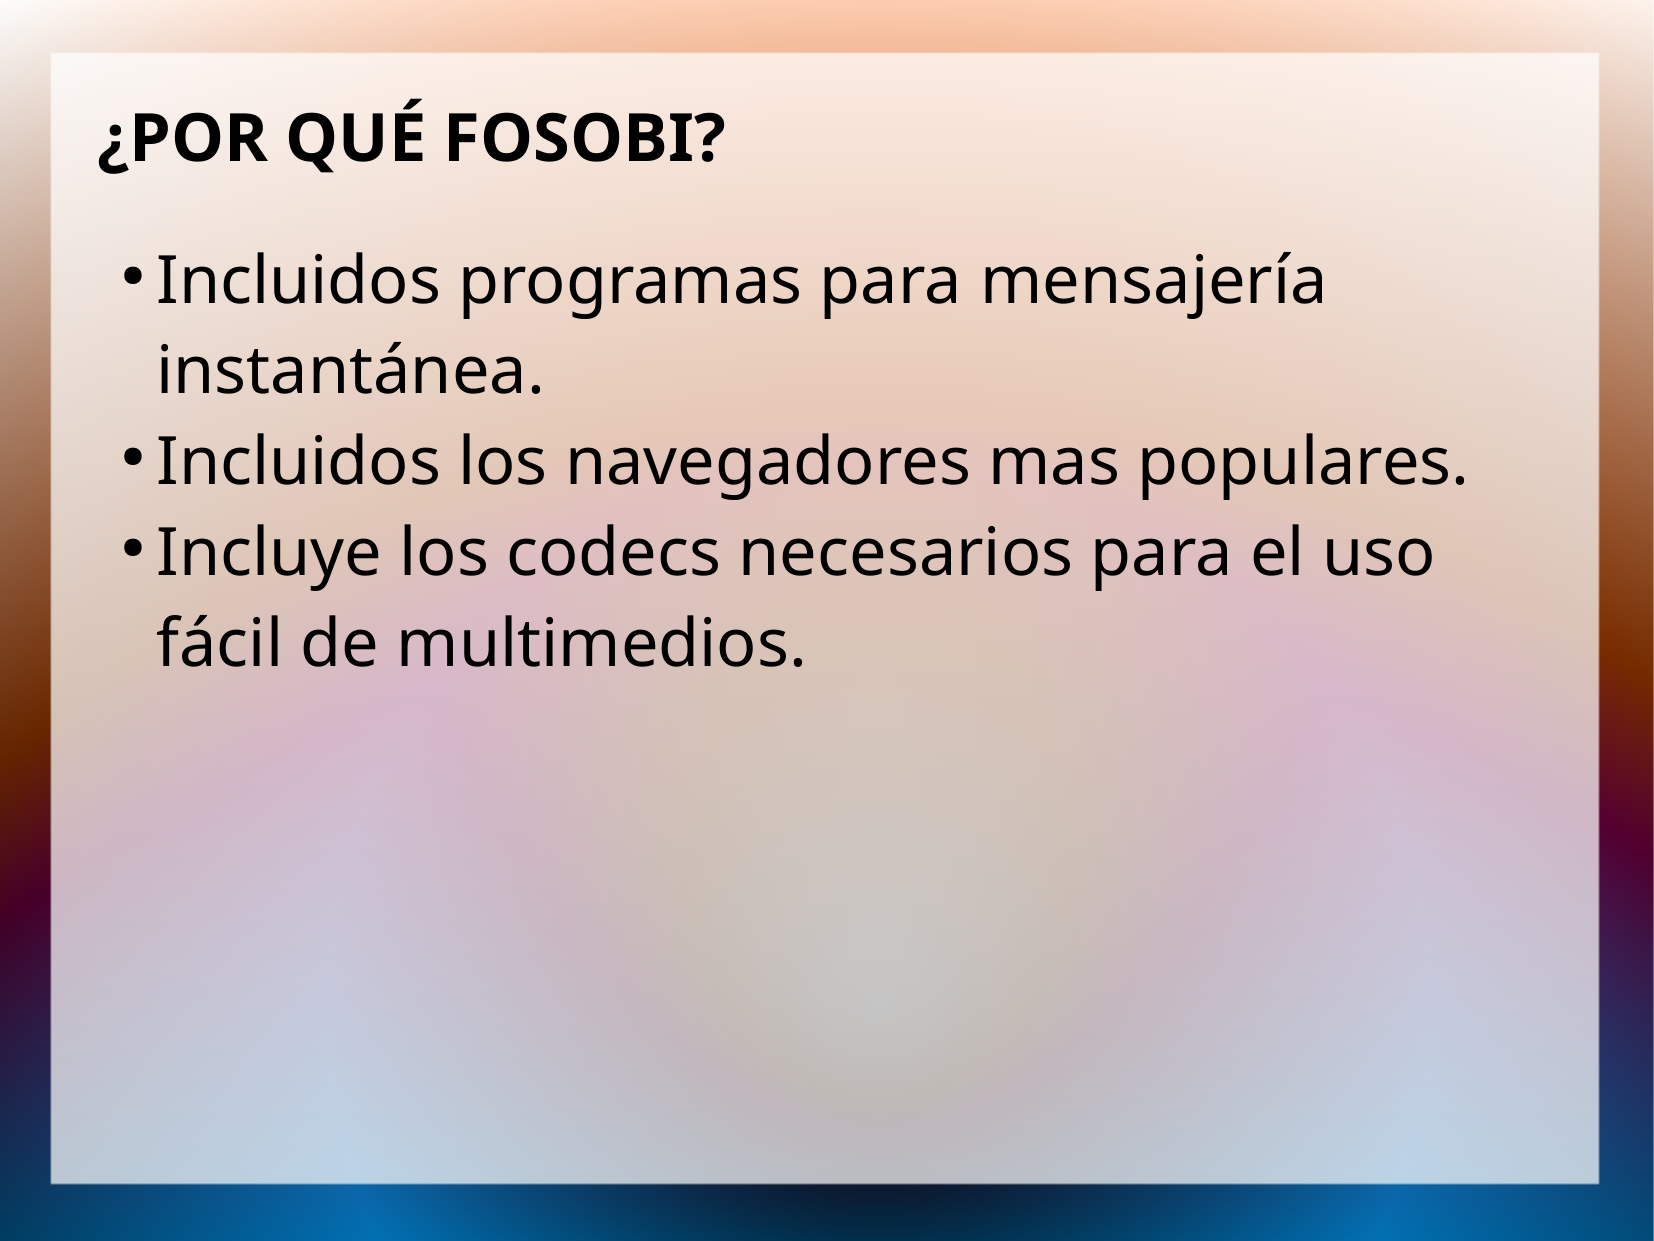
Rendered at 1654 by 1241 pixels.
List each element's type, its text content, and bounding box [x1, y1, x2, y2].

picture [0, 0, 1654, 1241]
text_box Incluidos programas para mensajería instantánea. Incluidos los navegadores mas populares. Incluye los codecs necesarios para el uso fácil de multimedios. [106, 224, 1560, 1145]
text_box ¿POR QUÉ FOSOBI? [82, 82, 1205, 190]
